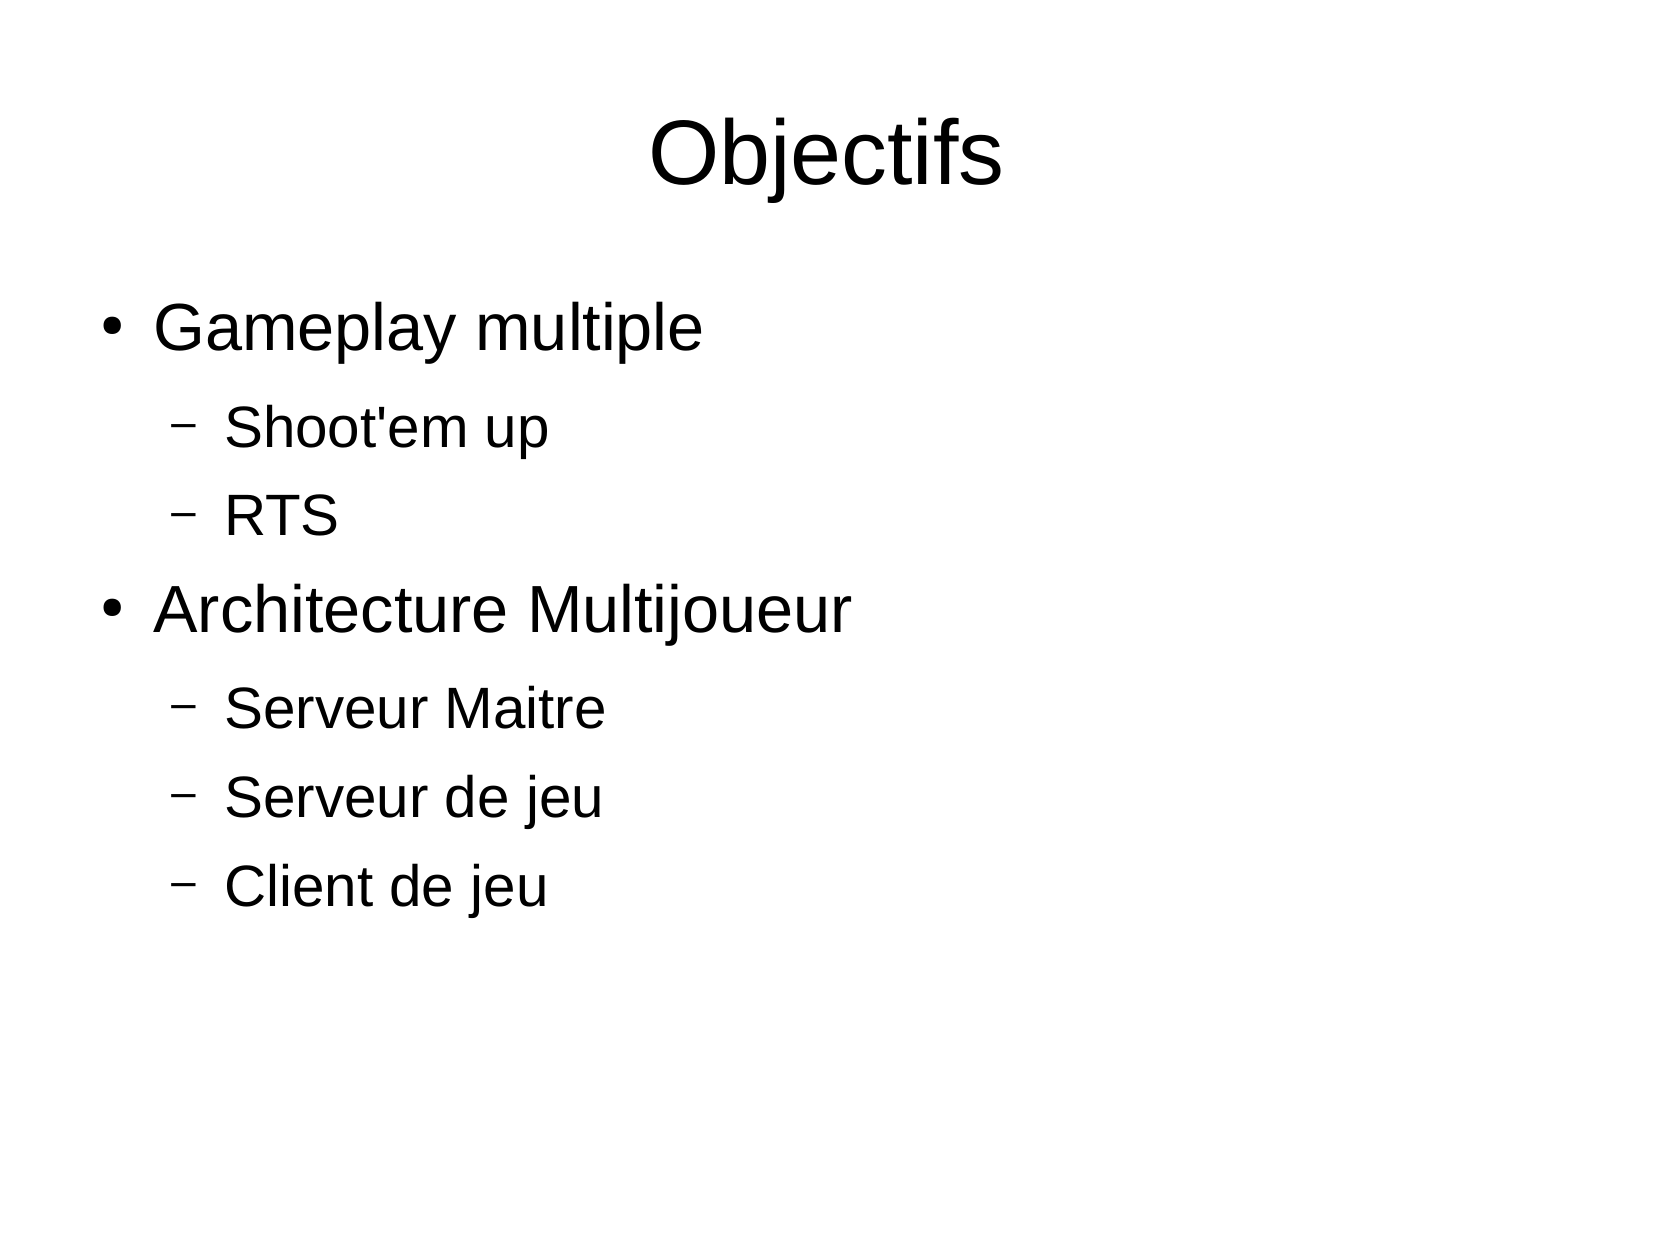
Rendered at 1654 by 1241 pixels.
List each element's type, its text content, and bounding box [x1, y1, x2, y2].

title Objectifs [82, 49, 1571, 257]
list Gameplay multiple Shoot'em up RTS Architecture Multijoueur Serveur Maitre Serveur de jeu Client de jeu [82, 290, 1538, 1010]
